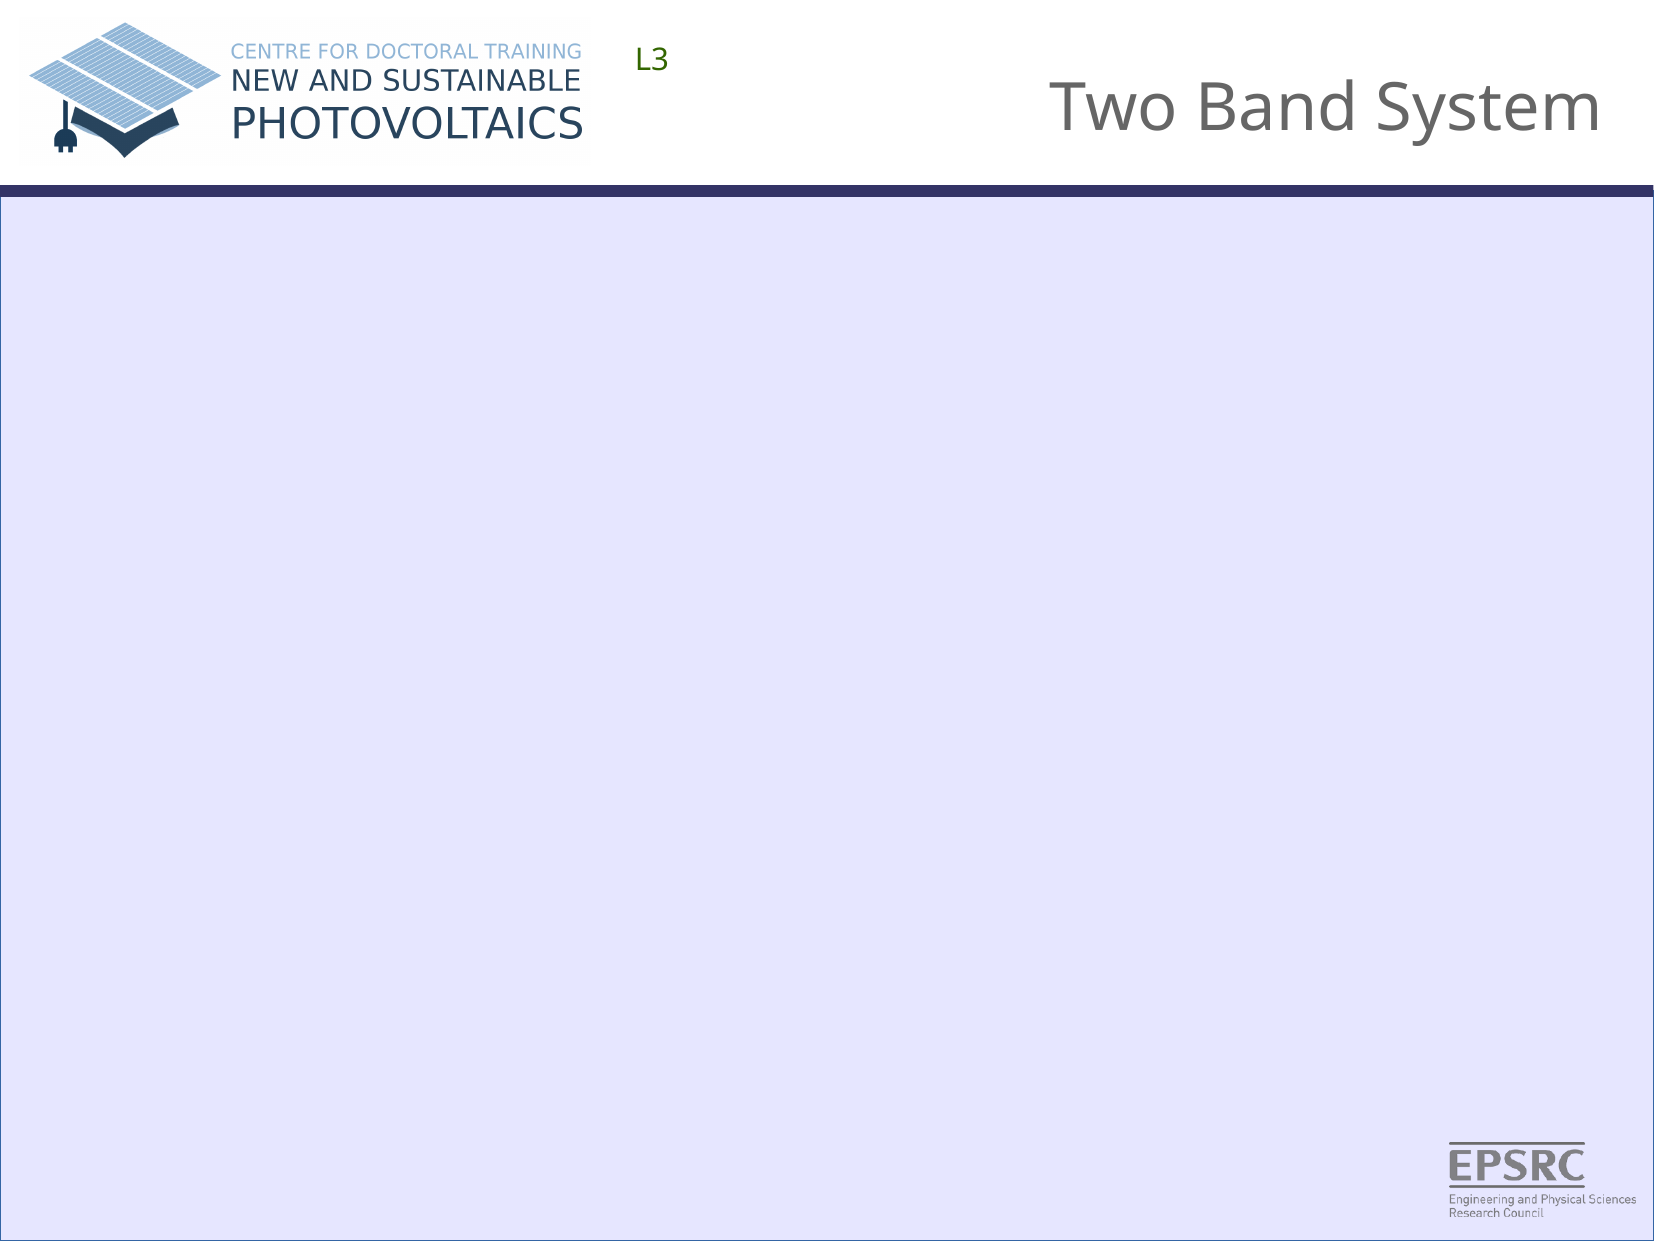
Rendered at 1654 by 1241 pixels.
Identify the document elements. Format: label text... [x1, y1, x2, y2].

text_box Two Band System [767, 52, 1619, 142]
picture [1449, 1142, 1636, 1217]
text_box L3 [620, 29, 880, 80]
text_box [0, 197, 1654, 1241]
picture [19, 17, 591, 166]
